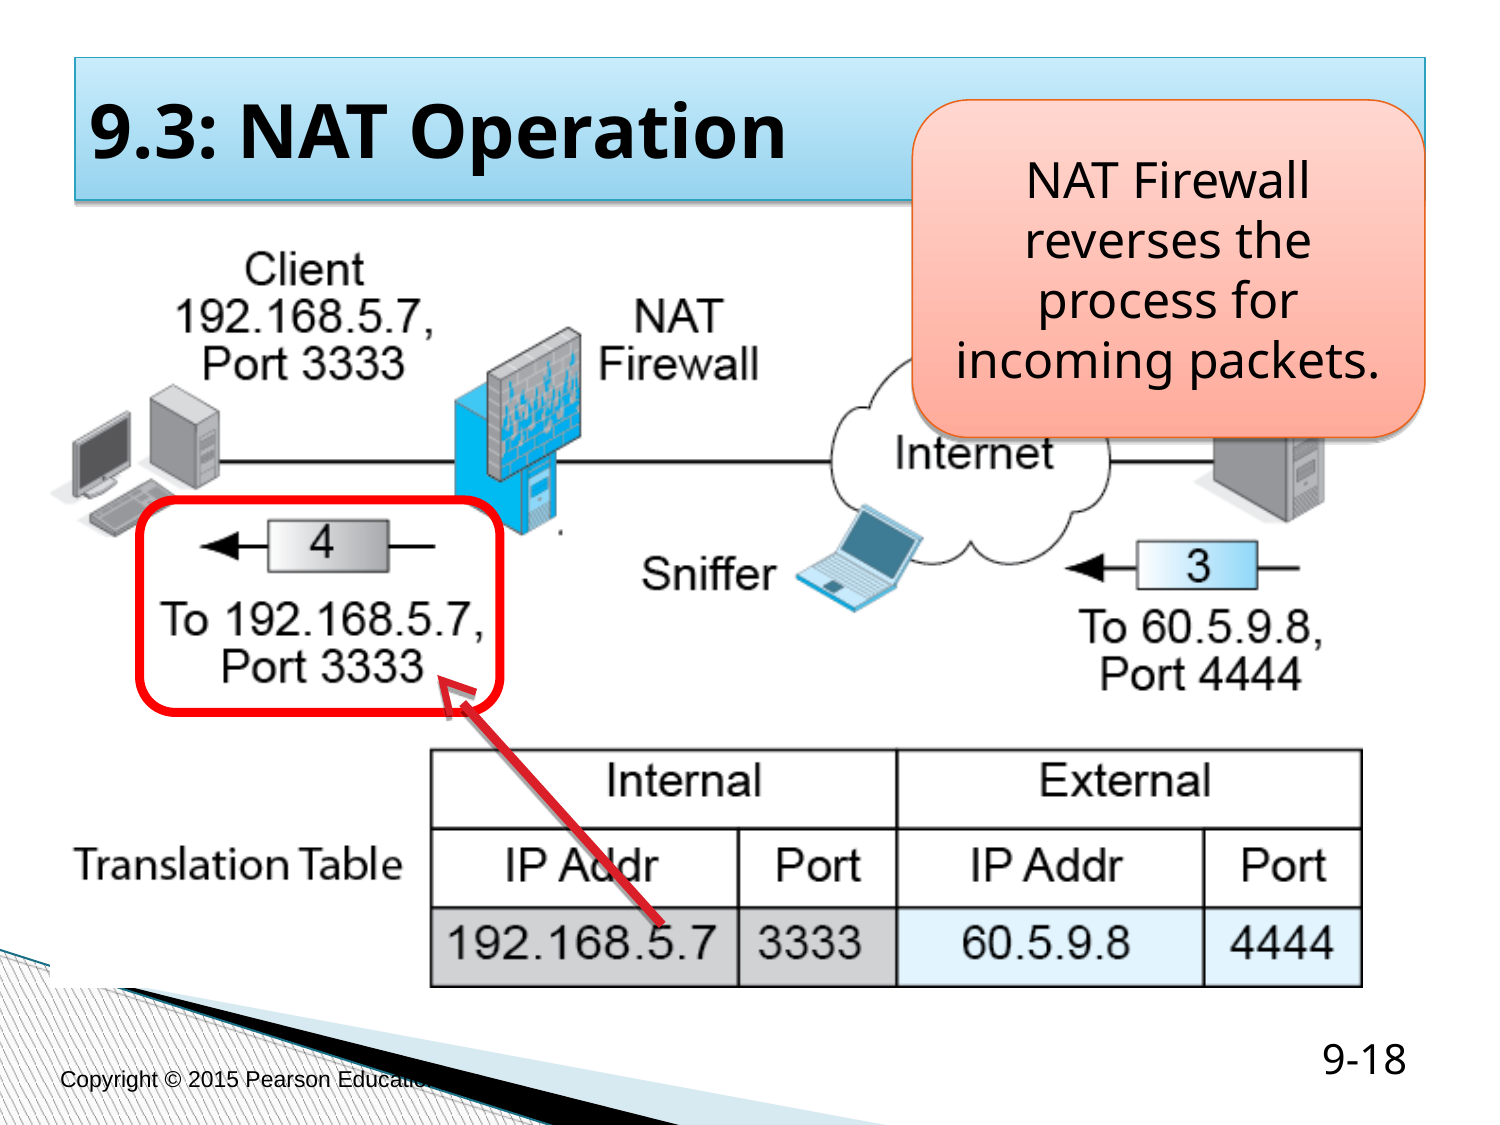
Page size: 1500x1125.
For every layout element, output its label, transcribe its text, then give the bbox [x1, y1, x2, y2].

picture [0, 246, 1363, 1125]
footer Copyright © 2015 Pearson Education, Inc. [37, 1050, 513, 1100]
title 9.3: NAT Operation [75, 57, 1425, 200]
slide_number 9-<number> [1287, 1037, 1423, 1098]
text_box NAT Firewall reverses the process for incoming packets. [912, 99, 1425, 438]
